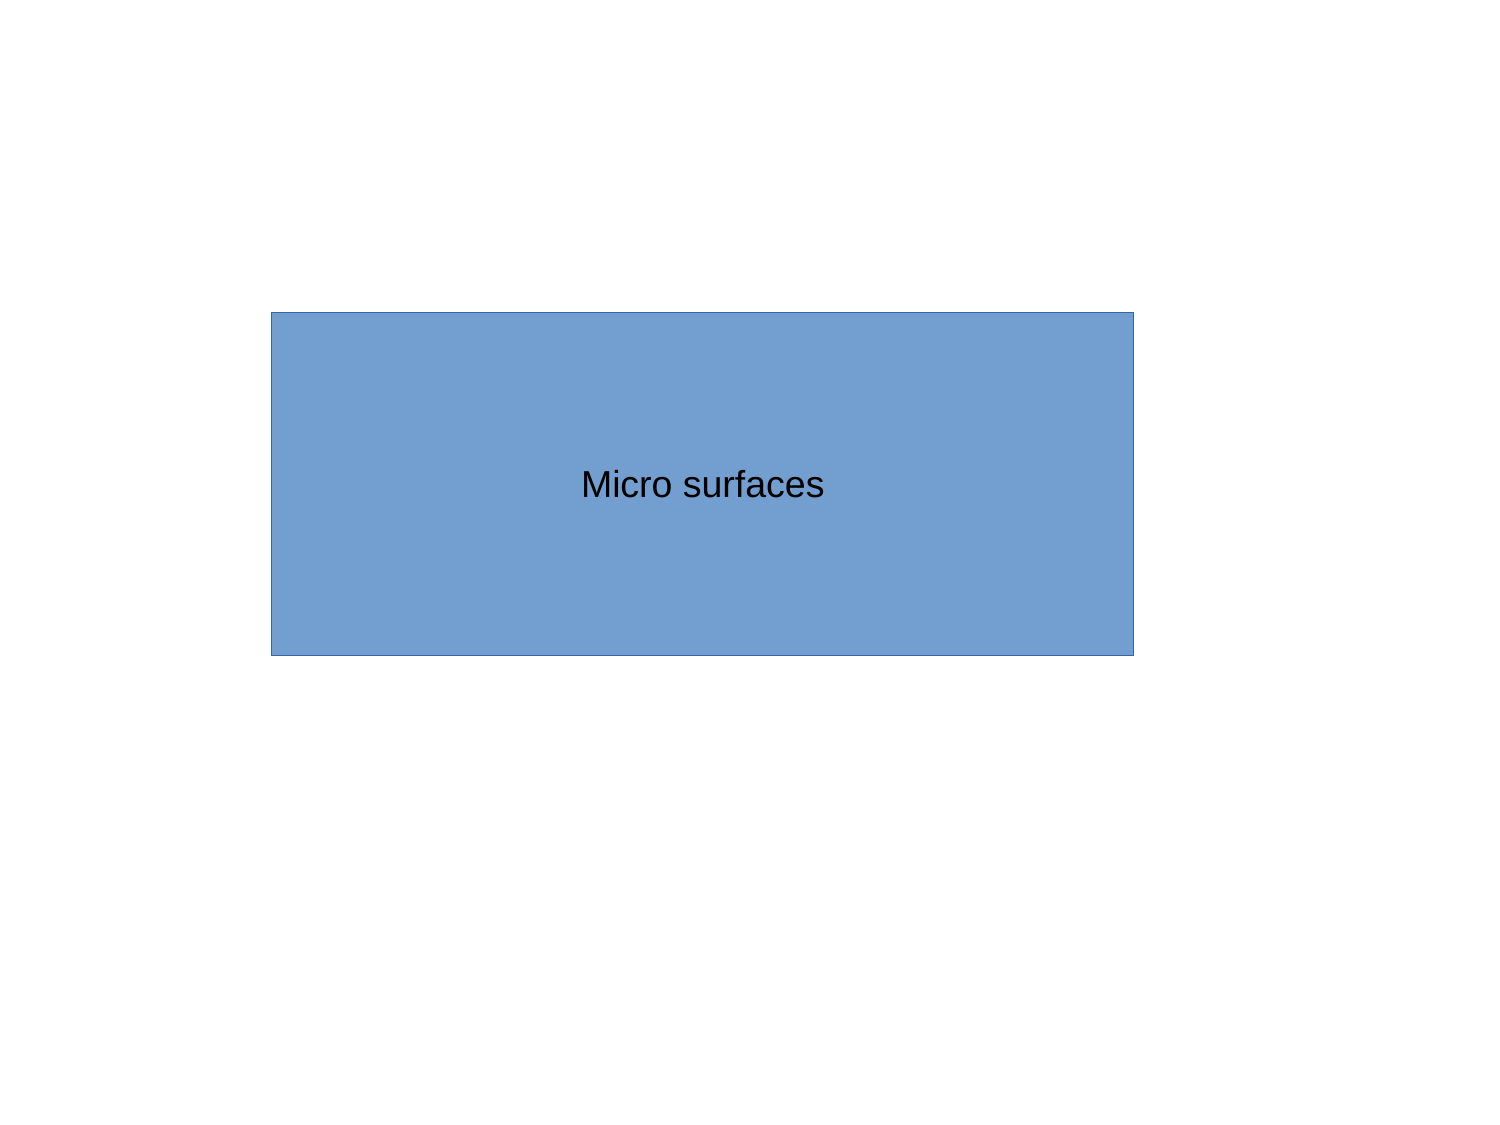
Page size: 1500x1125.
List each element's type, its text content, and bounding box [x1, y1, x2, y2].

text_box Micro surfaces [271, 312, 1134, 656]
